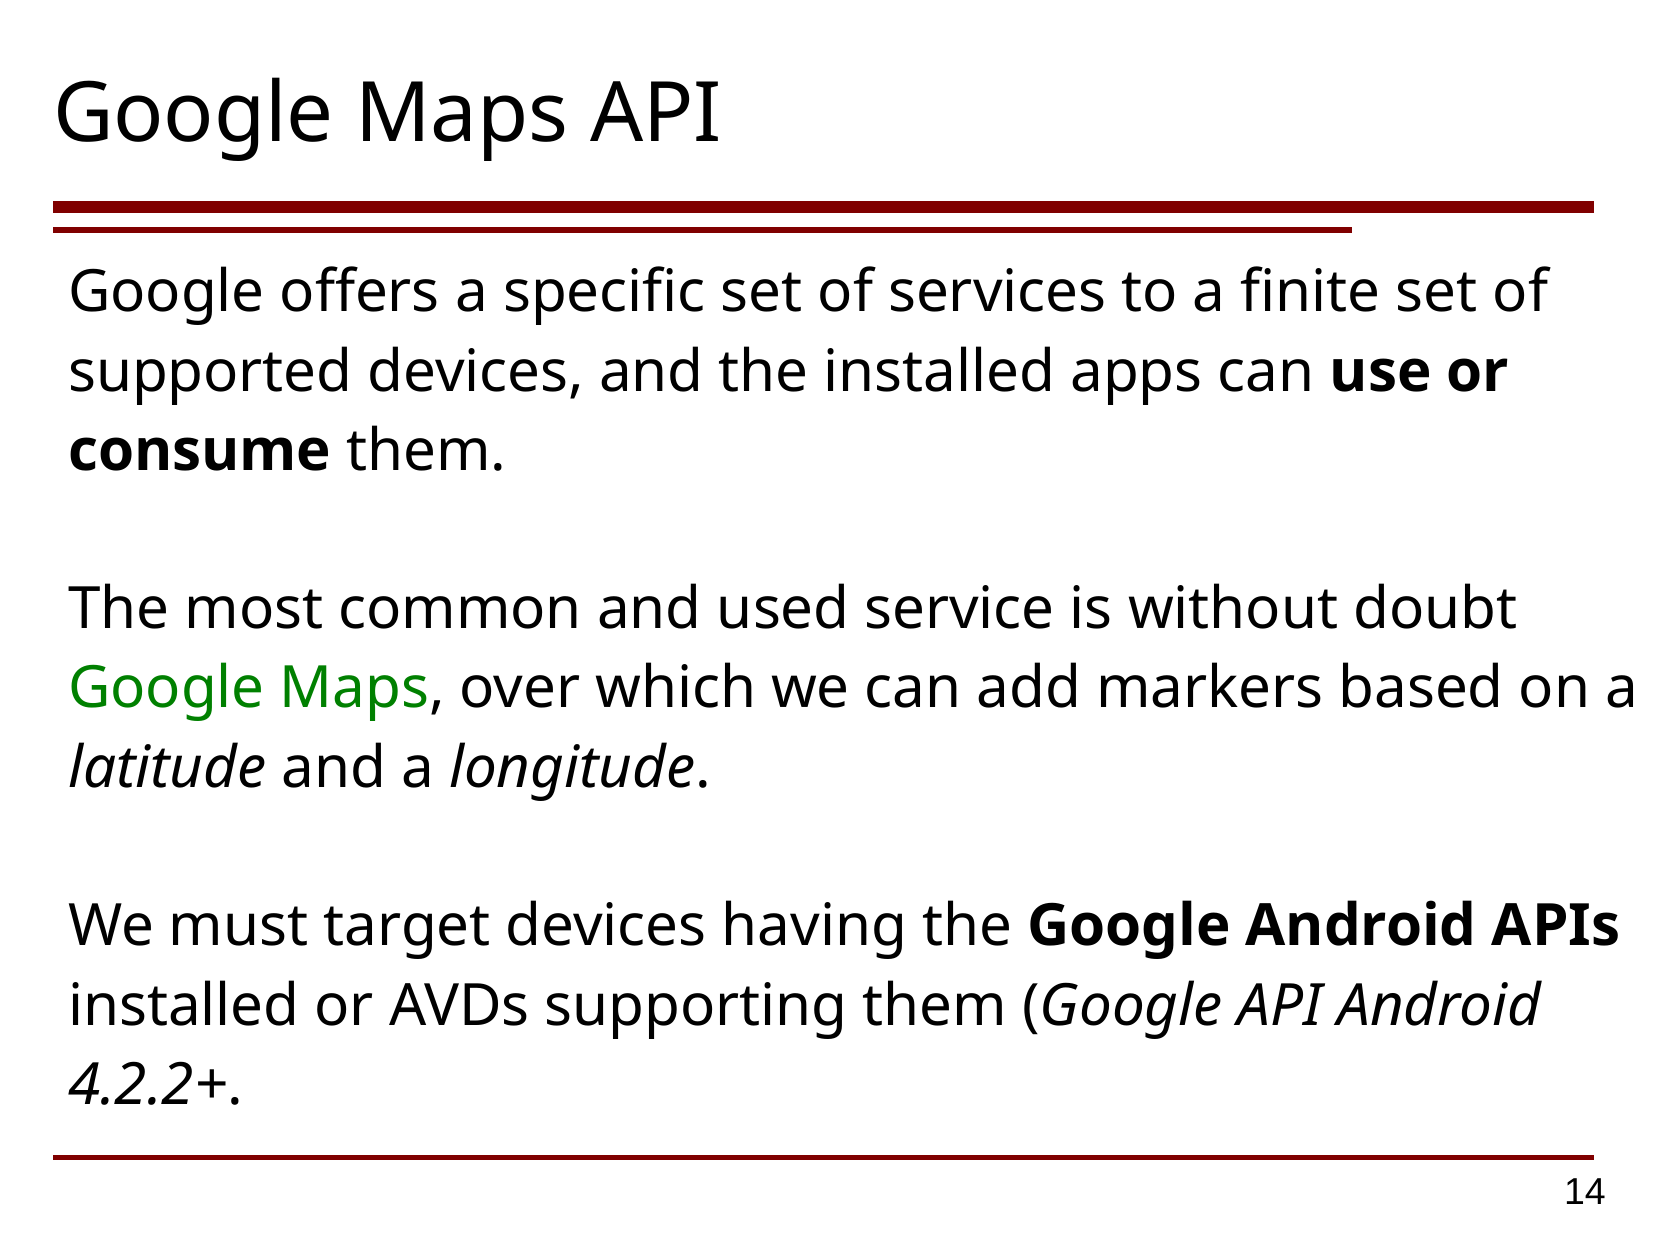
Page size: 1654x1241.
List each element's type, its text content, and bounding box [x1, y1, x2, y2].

text_box Google offers a specific set of services to a finite set of supported devices, and the installed apps can use or consume them. The most common and used service is without doubt Google Maps, over which we can add markers based on a latitude and a longitude. We must target devices having the Google Android APIs installed or AVDs supporting them (Google API Android 4.2.2+. [53, 242, 1605, 1116]
subtitle Google Maps API [53, 48, 1542, 172]
text_box <número> [35, 1163, 1654, 1221]
